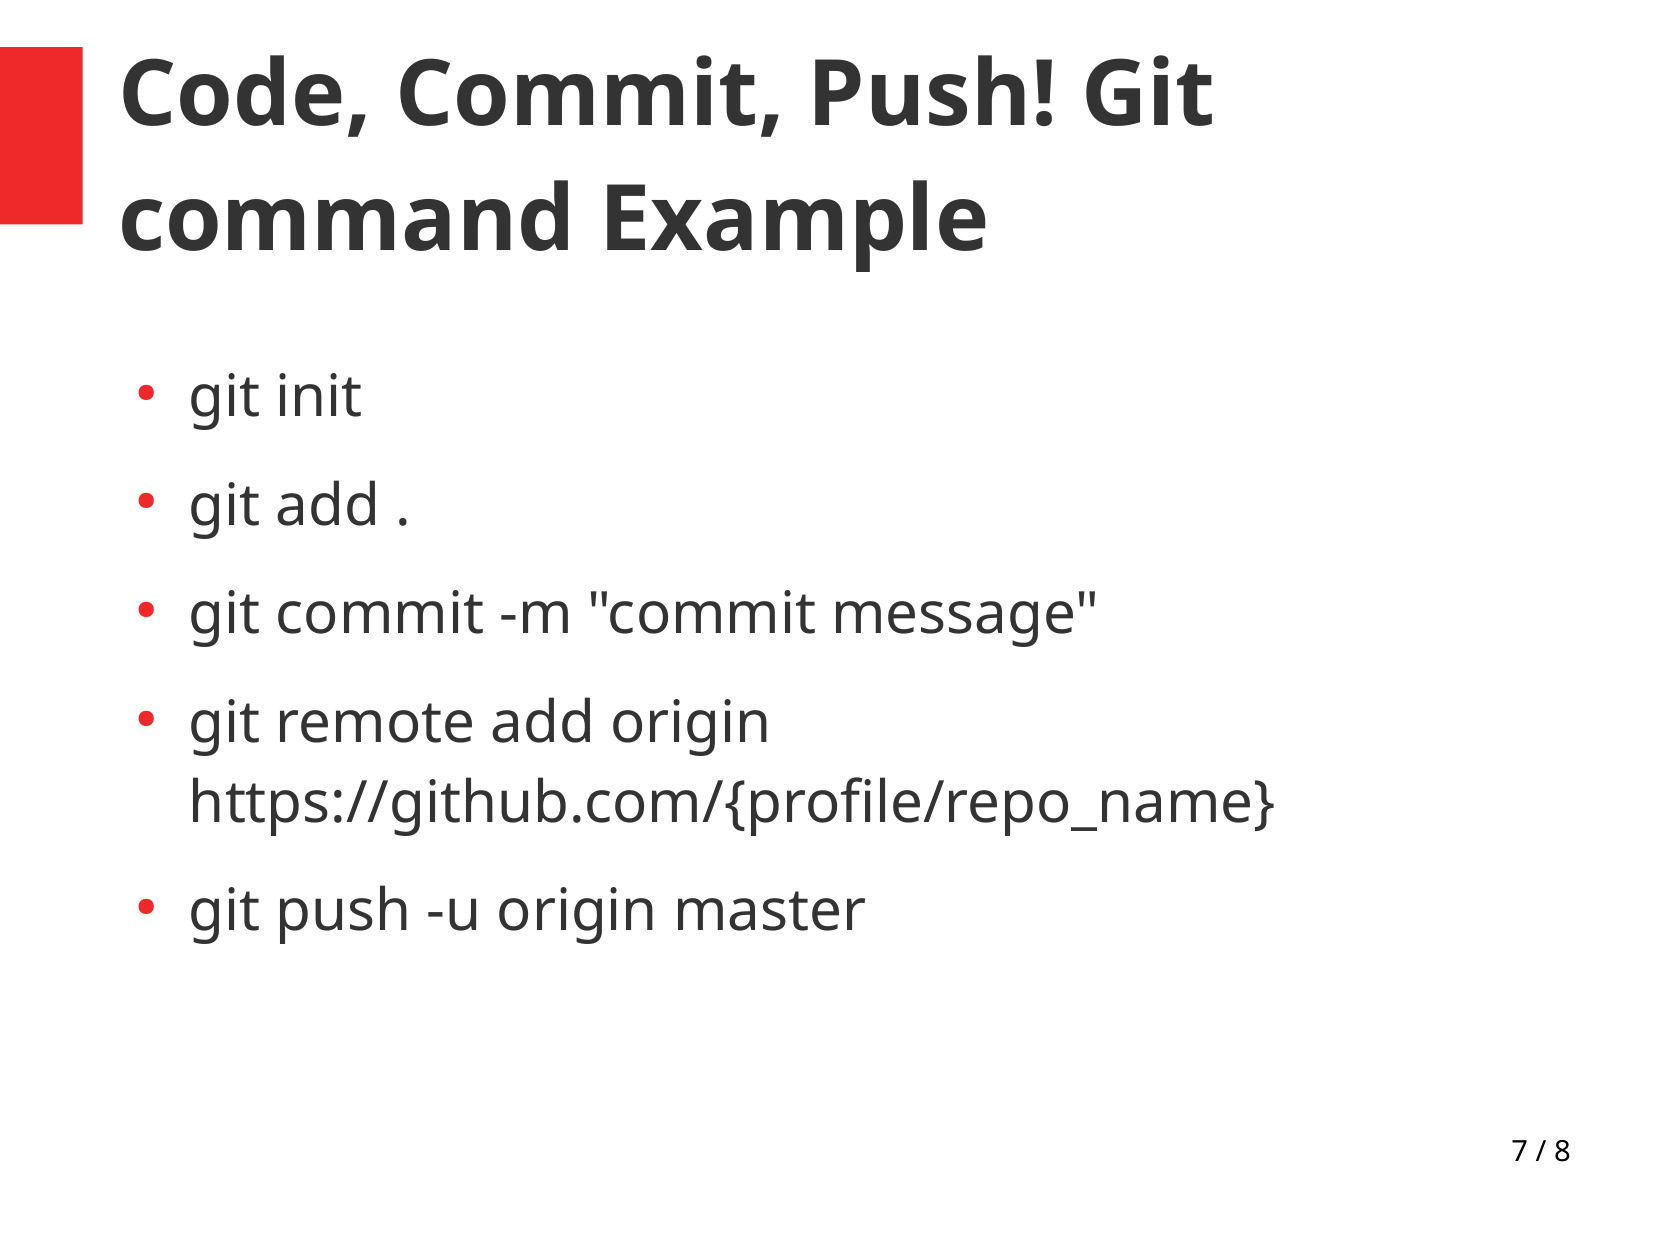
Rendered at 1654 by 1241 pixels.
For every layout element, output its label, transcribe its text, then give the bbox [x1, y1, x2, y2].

list git init git add . git commit -m "commit message" git remote add origin https://github.com/{profile/repo_name} git push -u origin master [118, 354, 1536, 1074]
title Code, Commit, Push! Git command Example [118, 49, 1571, 257]
